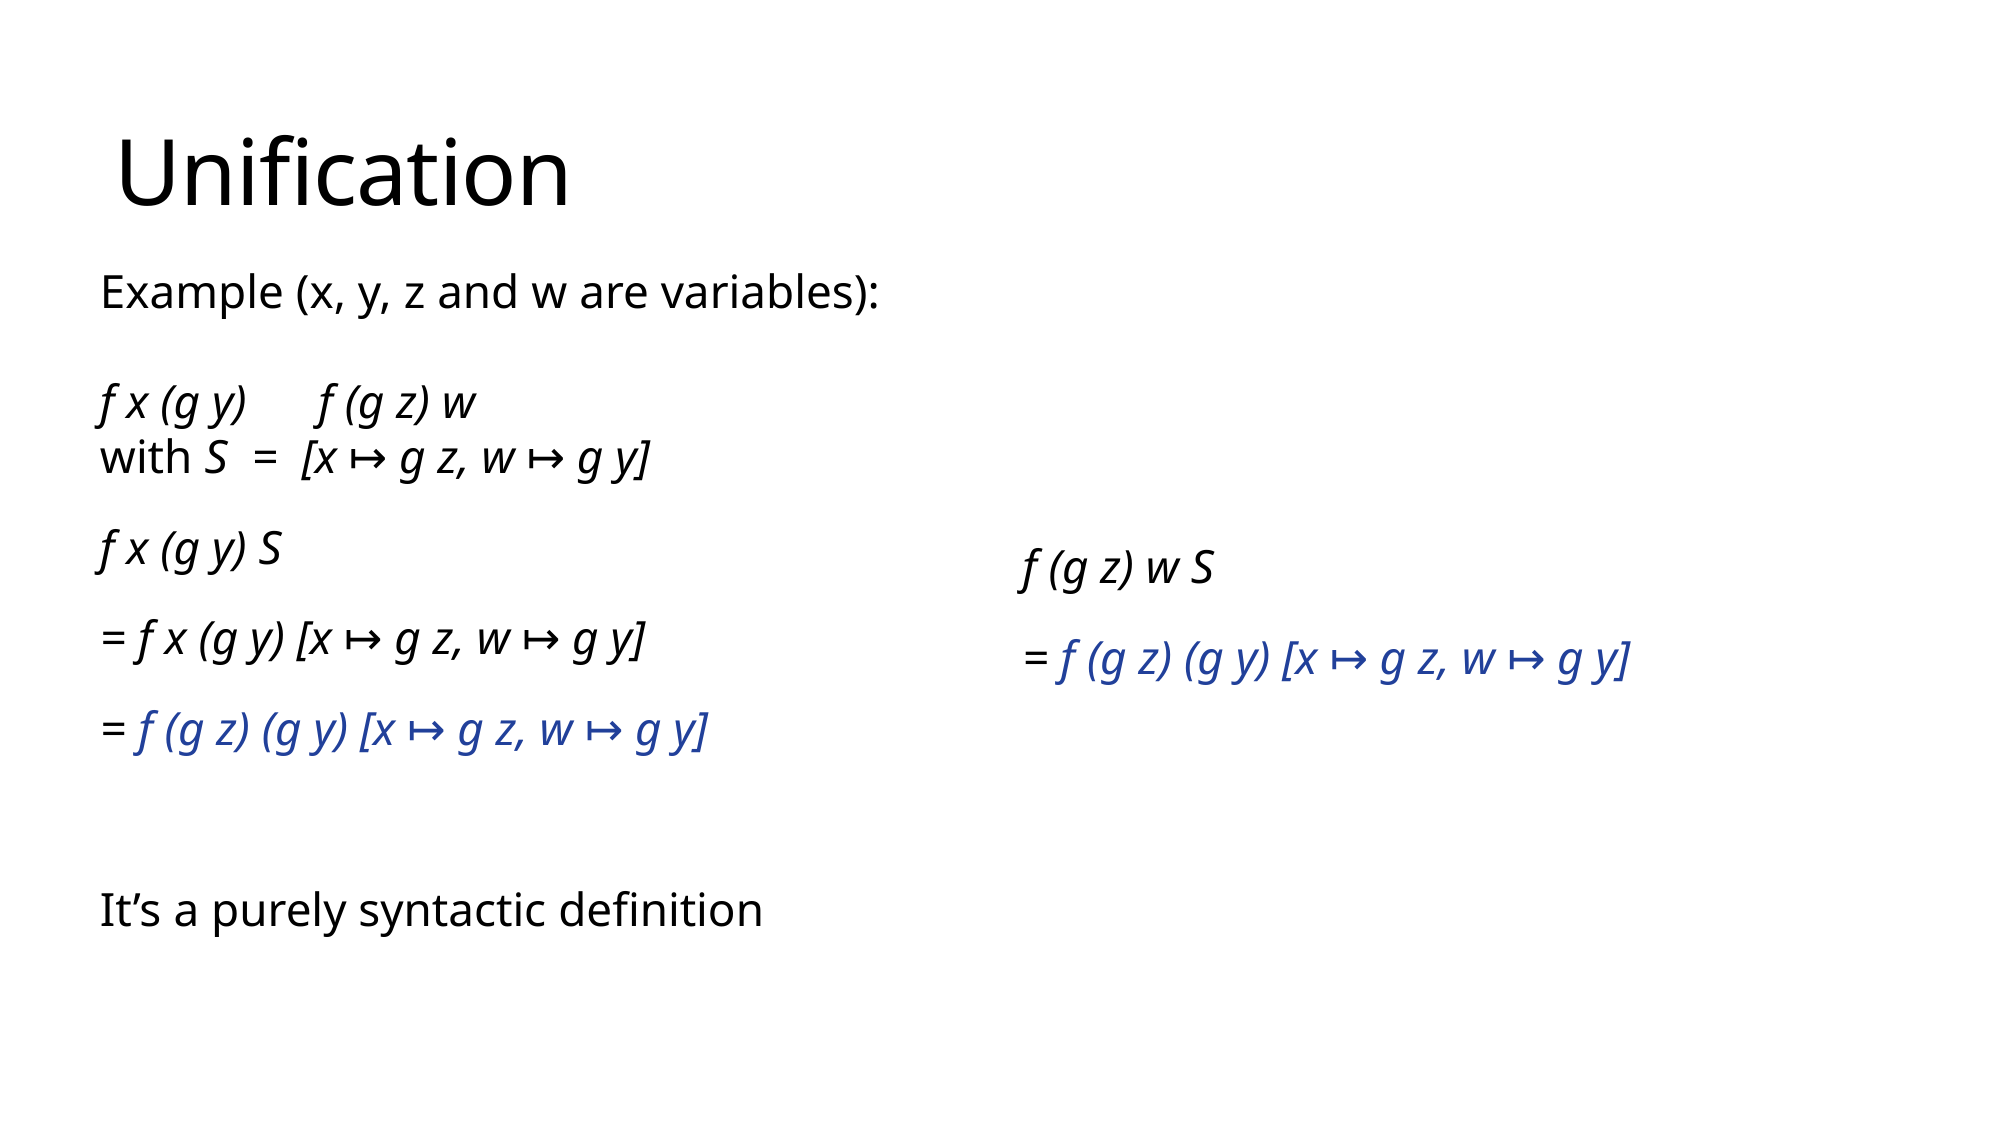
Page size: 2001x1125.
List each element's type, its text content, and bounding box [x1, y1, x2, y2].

list Example (x, y, z and w are variables): f x (g y) f (g z) w with S = [x ↦ g z, w ↦ g y] f x (g y) S = f x (g y) [x ↦ g z, w ↦ g y] = f (g z) (g y) [x ↦ g z, w ↦ g y] It’s a purely syntactic definition [99, 263, 979, 1125]
list f (g z) w S = f (g z) (g y) [x ↦ g z, w ↦ g y] [1022, 263, 1901, 961]
title Unification [99, 44, 1900, 233]
